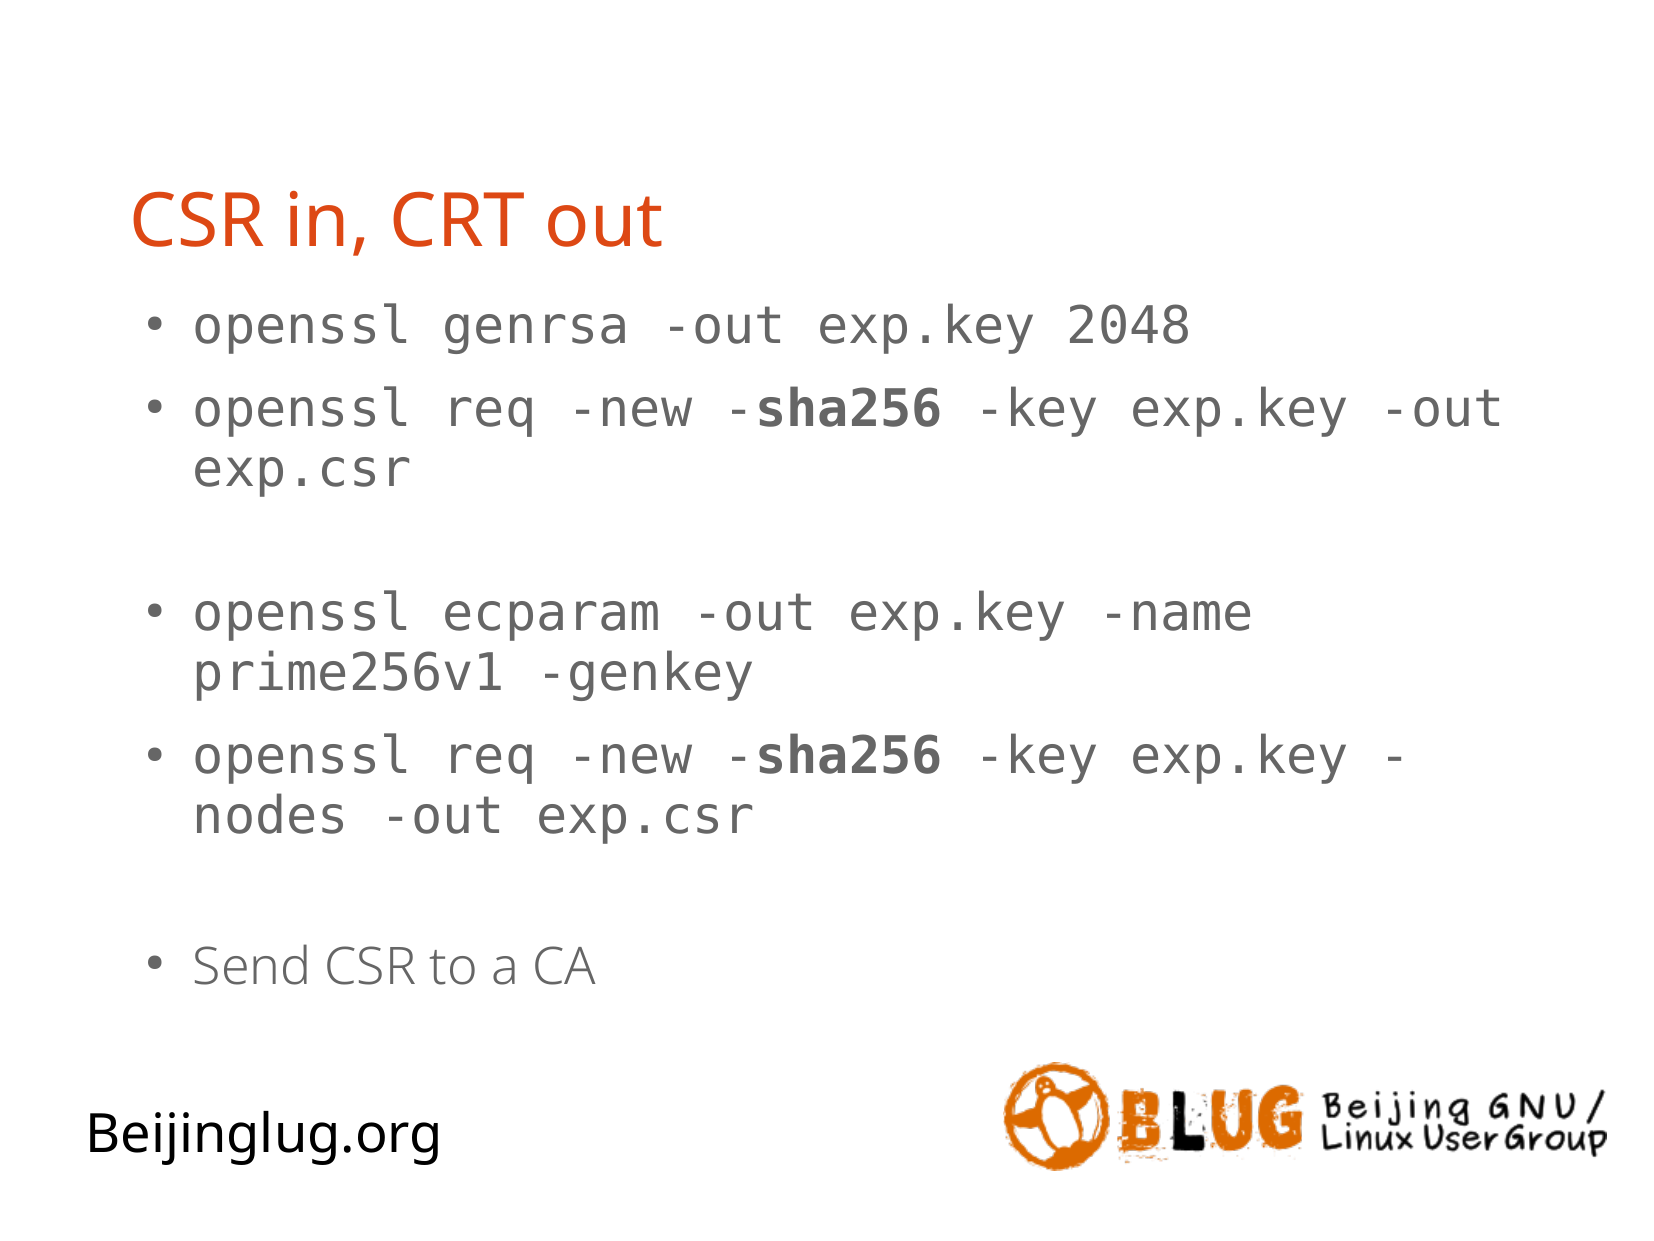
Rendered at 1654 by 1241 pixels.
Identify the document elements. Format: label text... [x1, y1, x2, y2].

list openssl genrsa -out exp.key 2048 openssl req -new -sha256 -key exp.key -out exp.csr openssl ecparam -out exp.key -name prime256v1 -genkey openssl req -new -sha256 -key exp.key -nodes -out exp.csr Send CSR to a CA [129, 295, 1518, 1010]
picture [1003, 1062, 1607, 1171]
title CSR in, CRT out [129, 153, 1518, 281]
